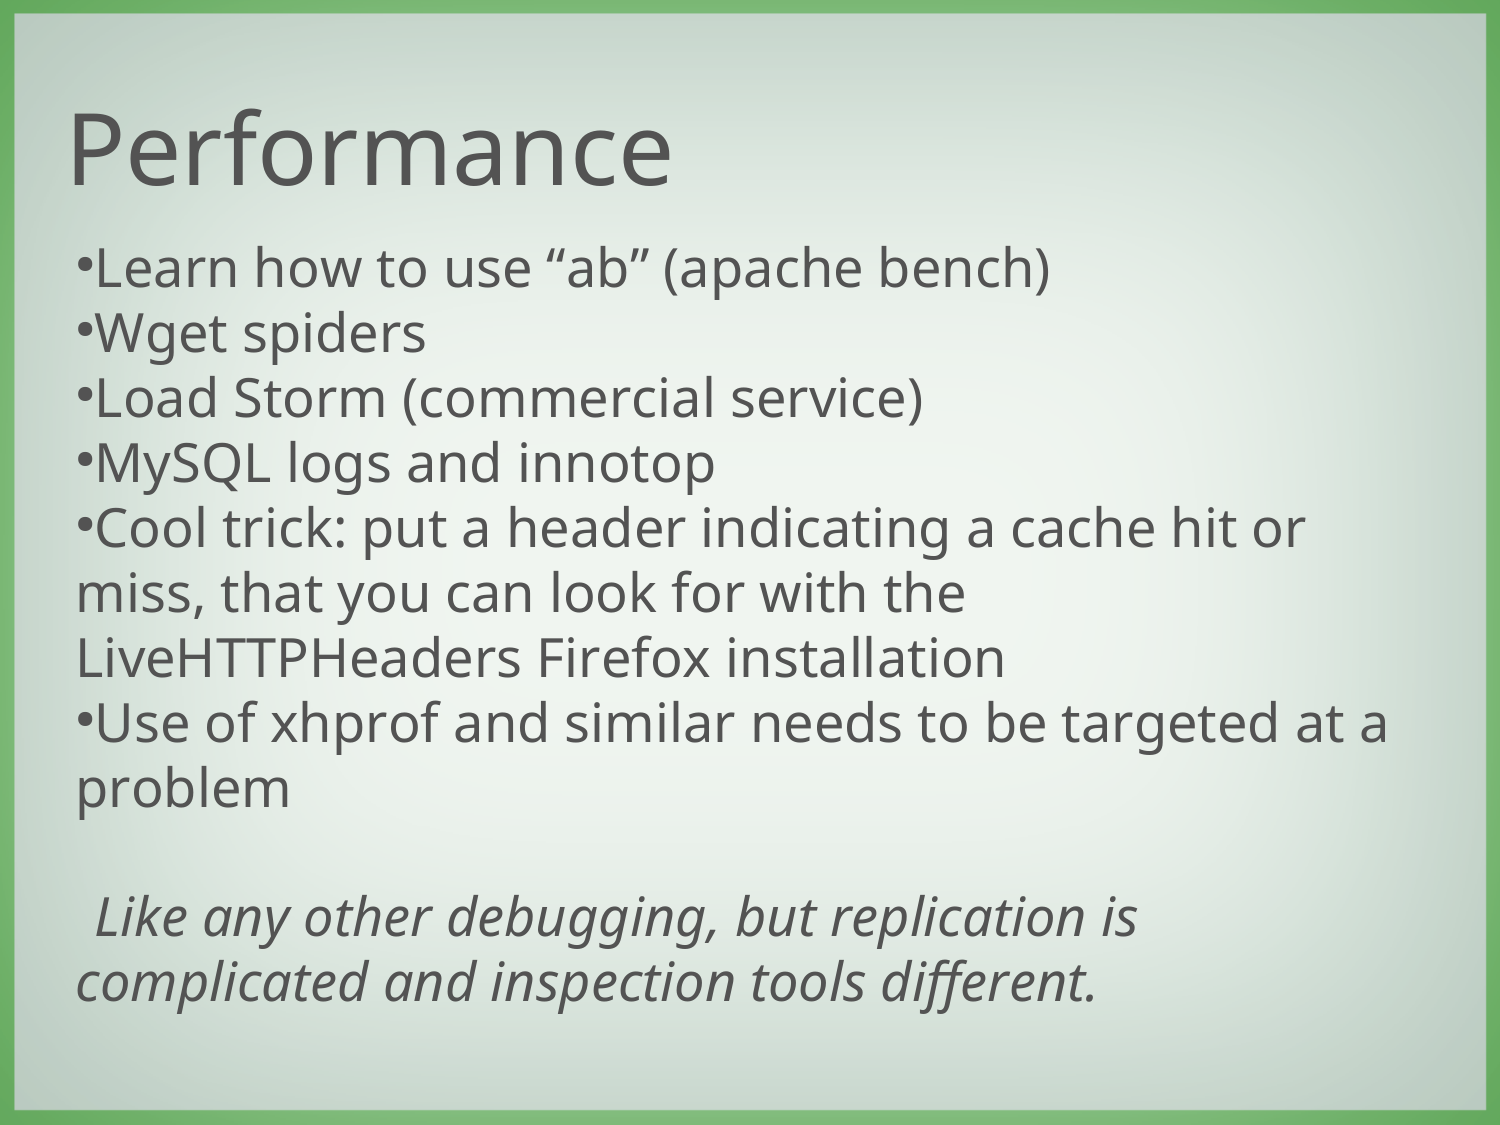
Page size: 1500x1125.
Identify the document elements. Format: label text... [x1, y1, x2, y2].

text_box Learn how to use “ab” (apache bench) Wget spiders Load Storm (commercial service) MySQL logs and innotop Cool trick: put a header indicating a cache hit or miss, that you can look for with the LiveHTTPHeaders Firefox installation Use of xhprof and similar needs to be targeted at a problem Like any other debugging, but replication is complicated and inspection tools different. [60, 225, 1428, 1125]
list [46, 201, 1453, 1006]
title Performance [50, 63, 1457, 228]
picture [0, 0, 1500, 1125]
